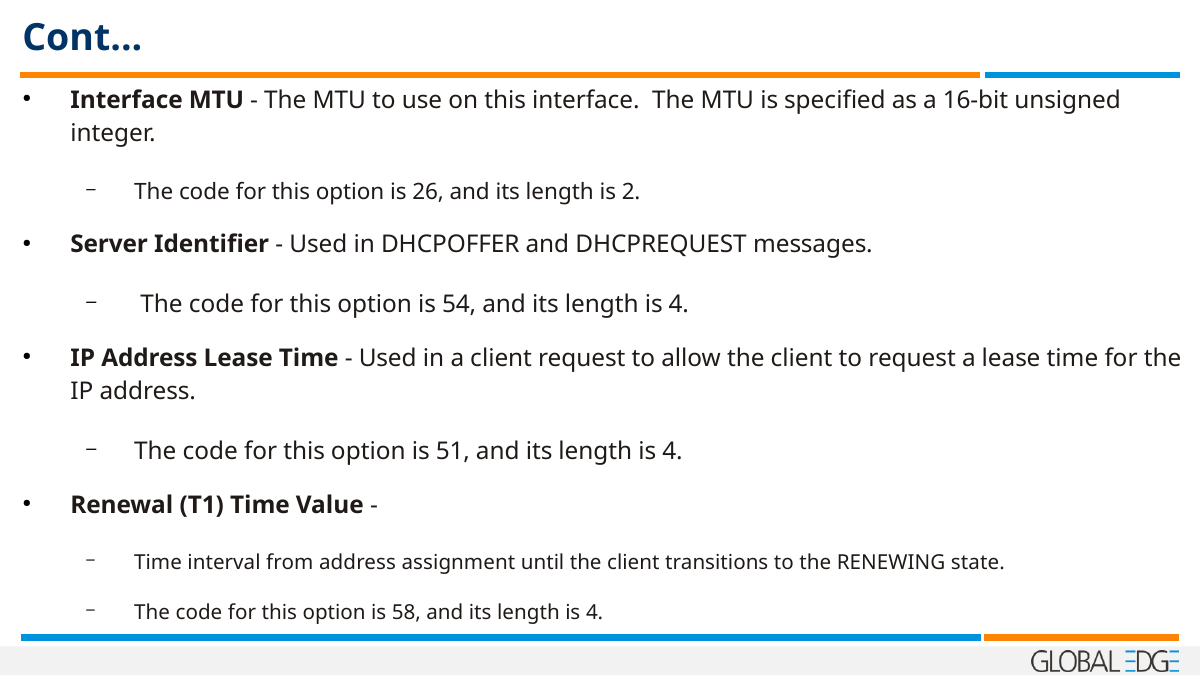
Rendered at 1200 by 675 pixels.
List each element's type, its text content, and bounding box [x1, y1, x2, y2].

list Interface MTU - The MTU to use on this interface. The MTU is specified as a 16-bit unsigned integer. The code for this option is 26, and its length is 2. Server Identifier - Used in DHCPOFFER and DHCPREQUEST messages. The code for this option is 54, and its length is 4. IP Address Lease Time - Used in a client request to allow the client to request a lease time for the IP address. The code for this option is 51, and its length is 4. Renewal (T1) Time Value - Time interval from address assignment until the client transitions to the RENEWING state. The code for this option is 58, and its length is 4. [6, 82, 1193, 626]
picture [1031, 650, 1179, 672]
title Cont... [12, 9, 1088, 63]
